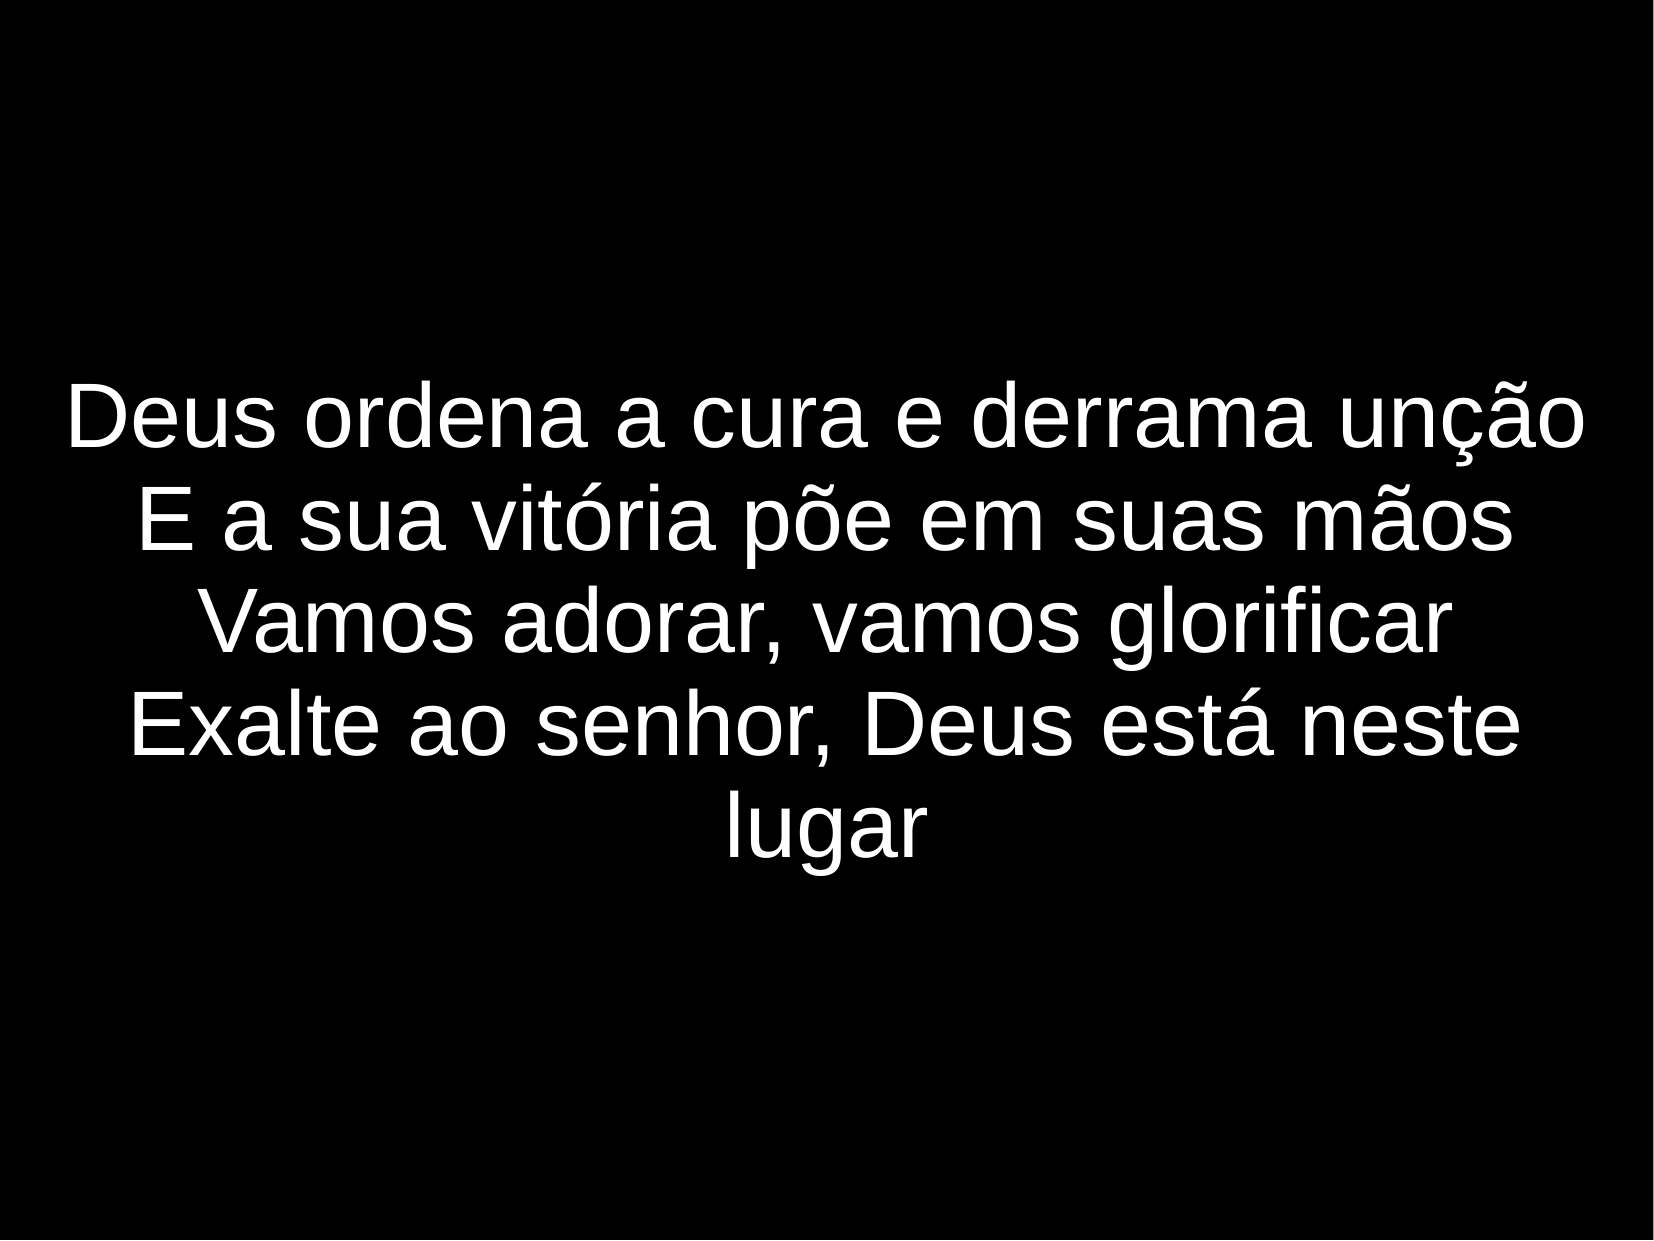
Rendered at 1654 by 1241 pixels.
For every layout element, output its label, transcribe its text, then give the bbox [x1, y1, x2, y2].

subtitle Deus ordena a cura e derrama unção E a sua vitória põe em suas mãos Vamos adorar, vamos glorificar Exalte ao senhor, Deus está neste lugar [47, 49, 1607, 1193]
